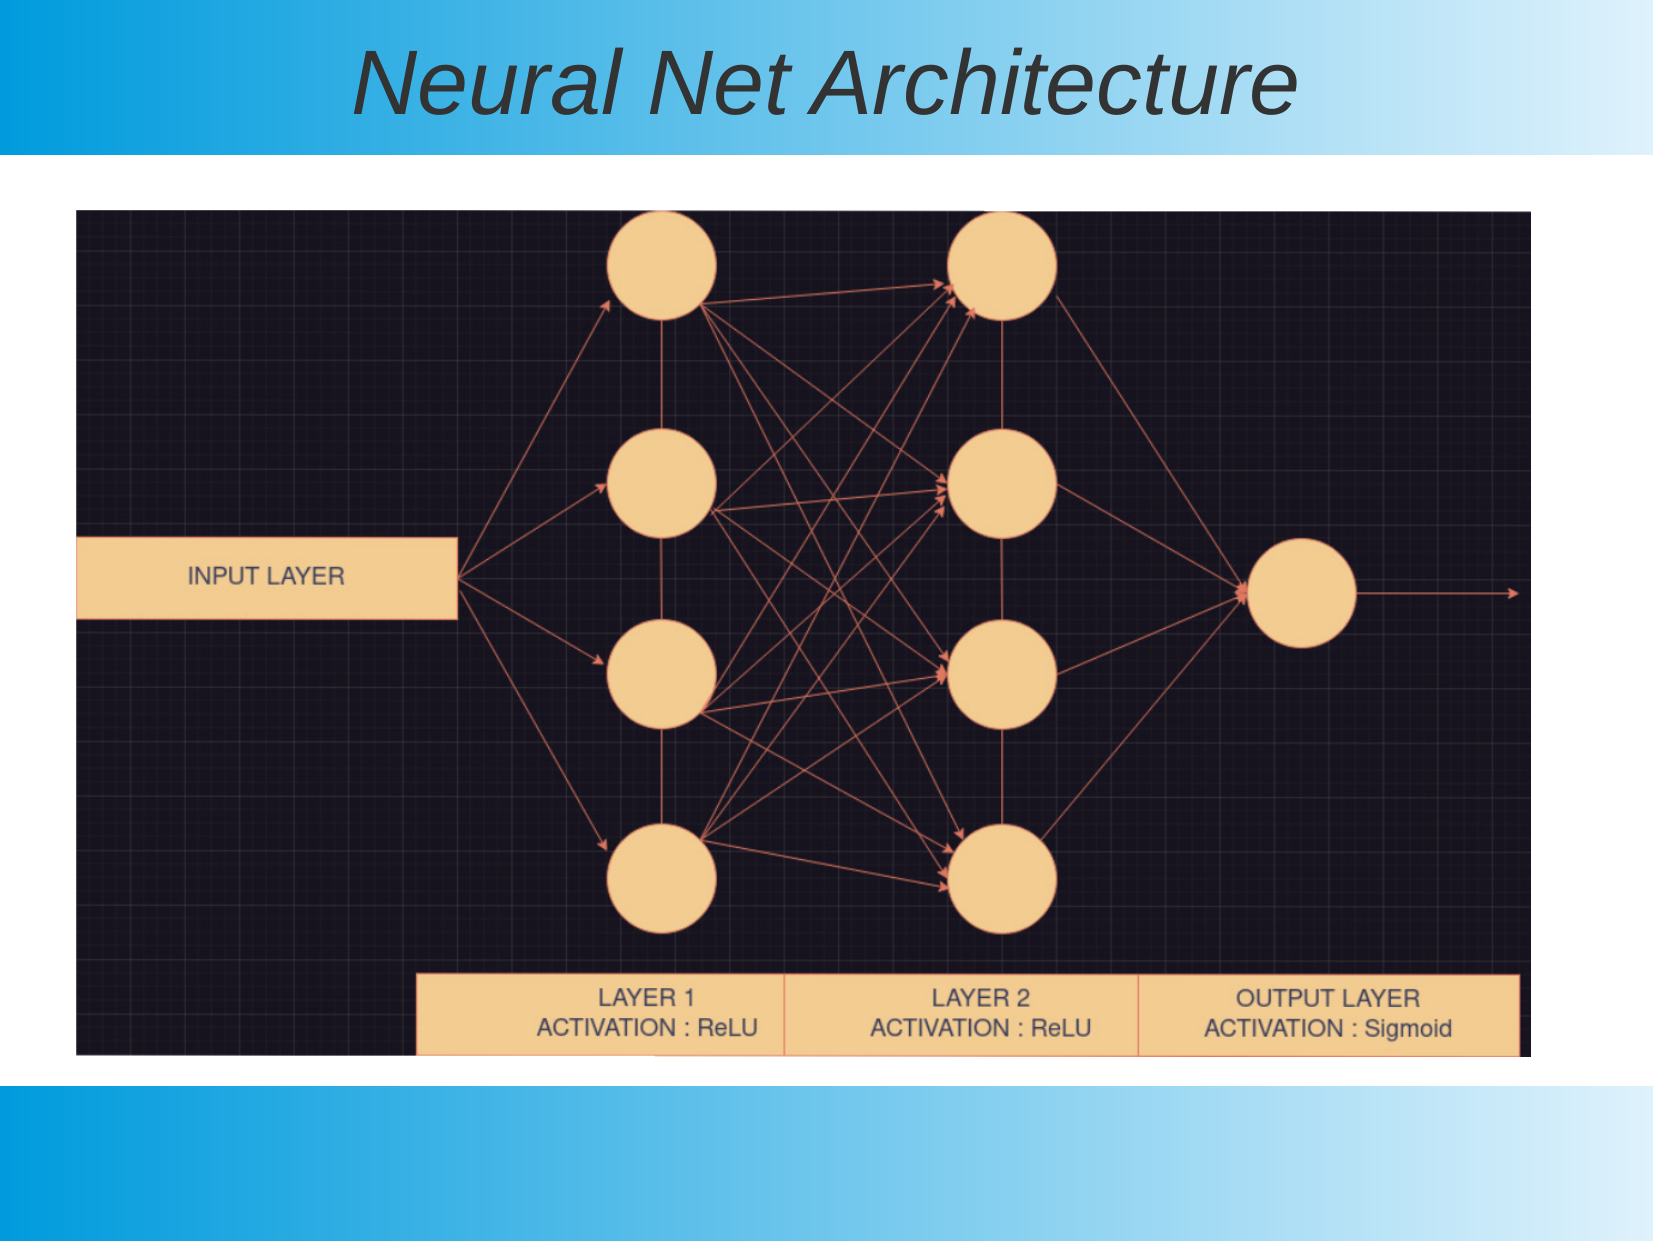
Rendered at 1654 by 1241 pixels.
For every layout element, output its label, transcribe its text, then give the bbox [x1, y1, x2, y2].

picture [75, 210, 1531, 1057]
title Neural Net Architecture [82, 30, 1571, 136]
